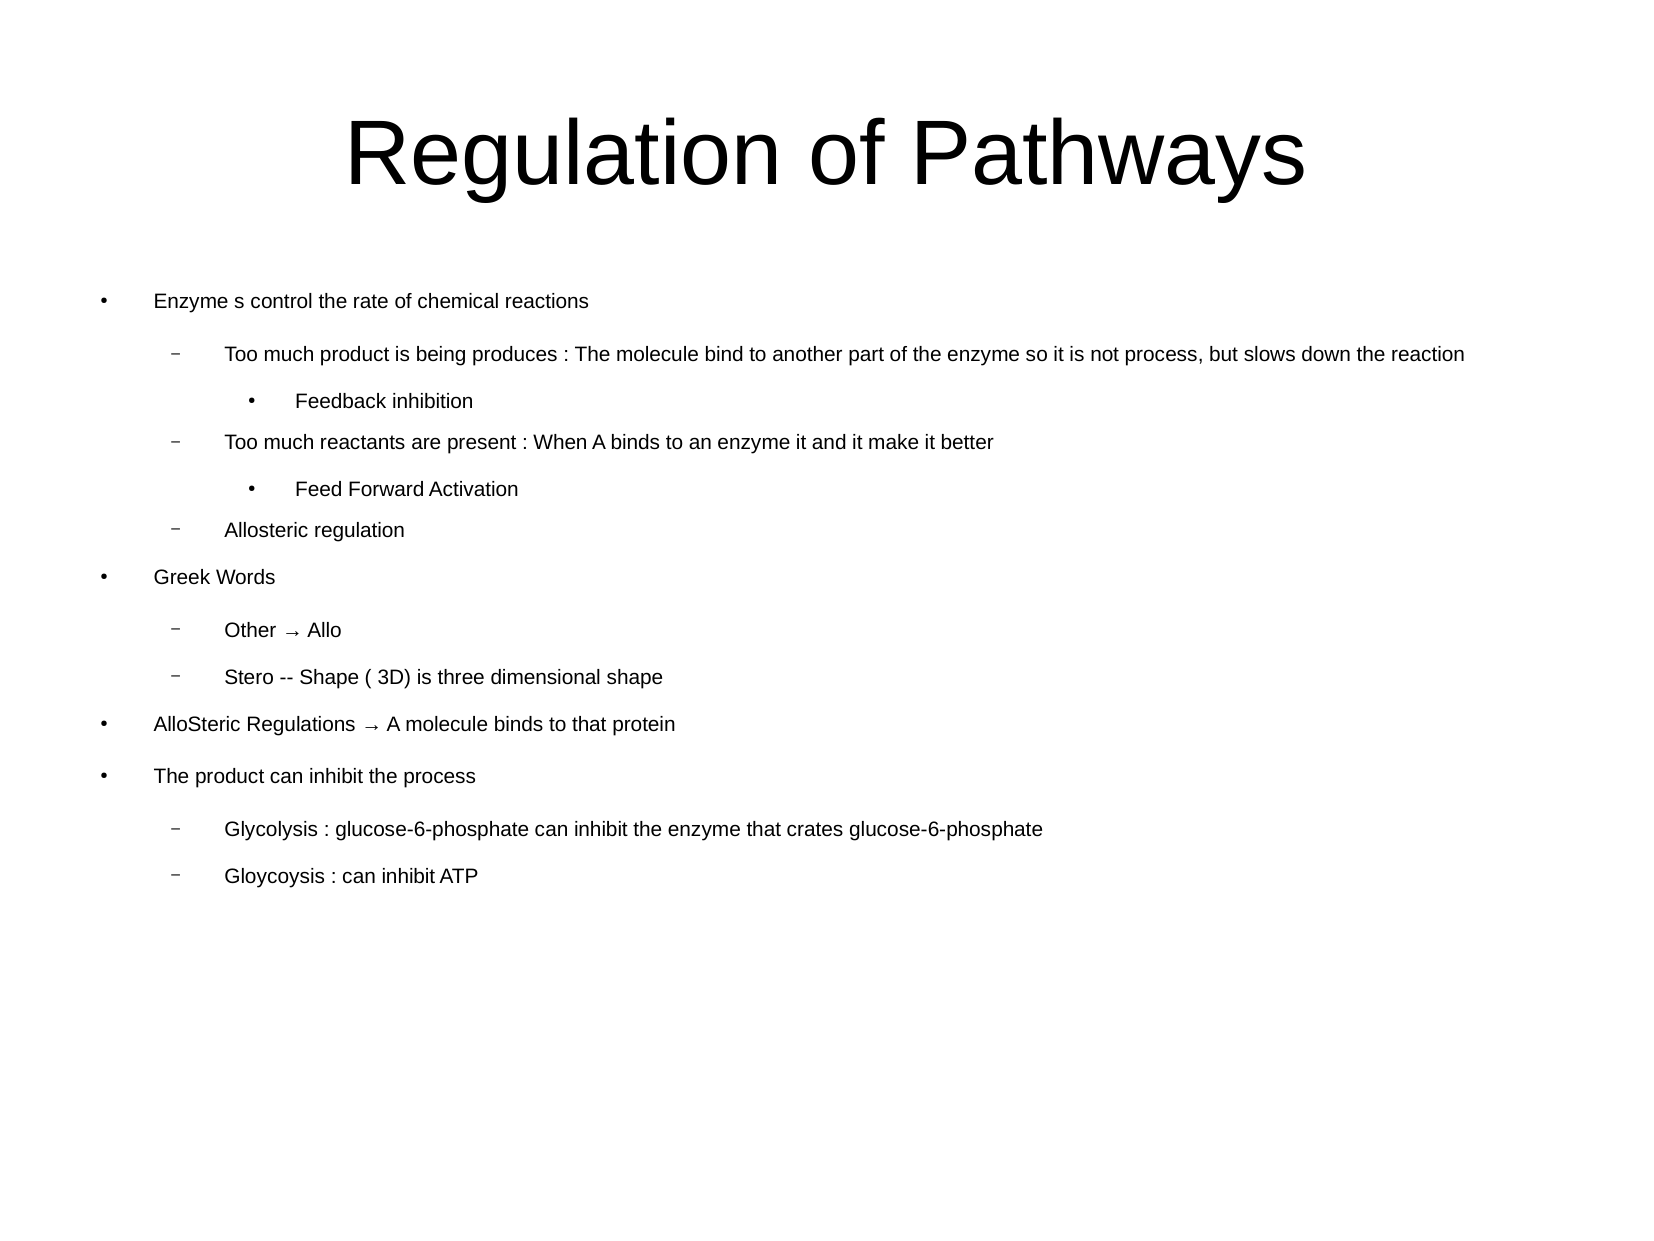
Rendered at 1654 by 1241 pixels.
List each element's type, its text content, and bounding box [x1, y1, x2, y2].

title Regulation of Pathways [82, 49, 1571, 257]
list Enzyme s control the rate of chemical reactions Too much product is being produces : The molecule bind to another part of the enzyme so it is not process, but slows down the reaction Feedback inhibition Too much reactants are present : When A binds to an enzyme it and it make it better Feed Forward Activation Allosteric regulation Greek Words Other → Allo Stero -- Shape ( 3D) is three dimensional shape AlloSteric Regulations → A molecule binds to that protein The product can inhibit the process Glycolysis : glucose-6-phosphate can inhibit the enzyme that crates glucose-6-phosphate Gloycoysis : can inhibit ATP [82, 290, 1571, 1216]
